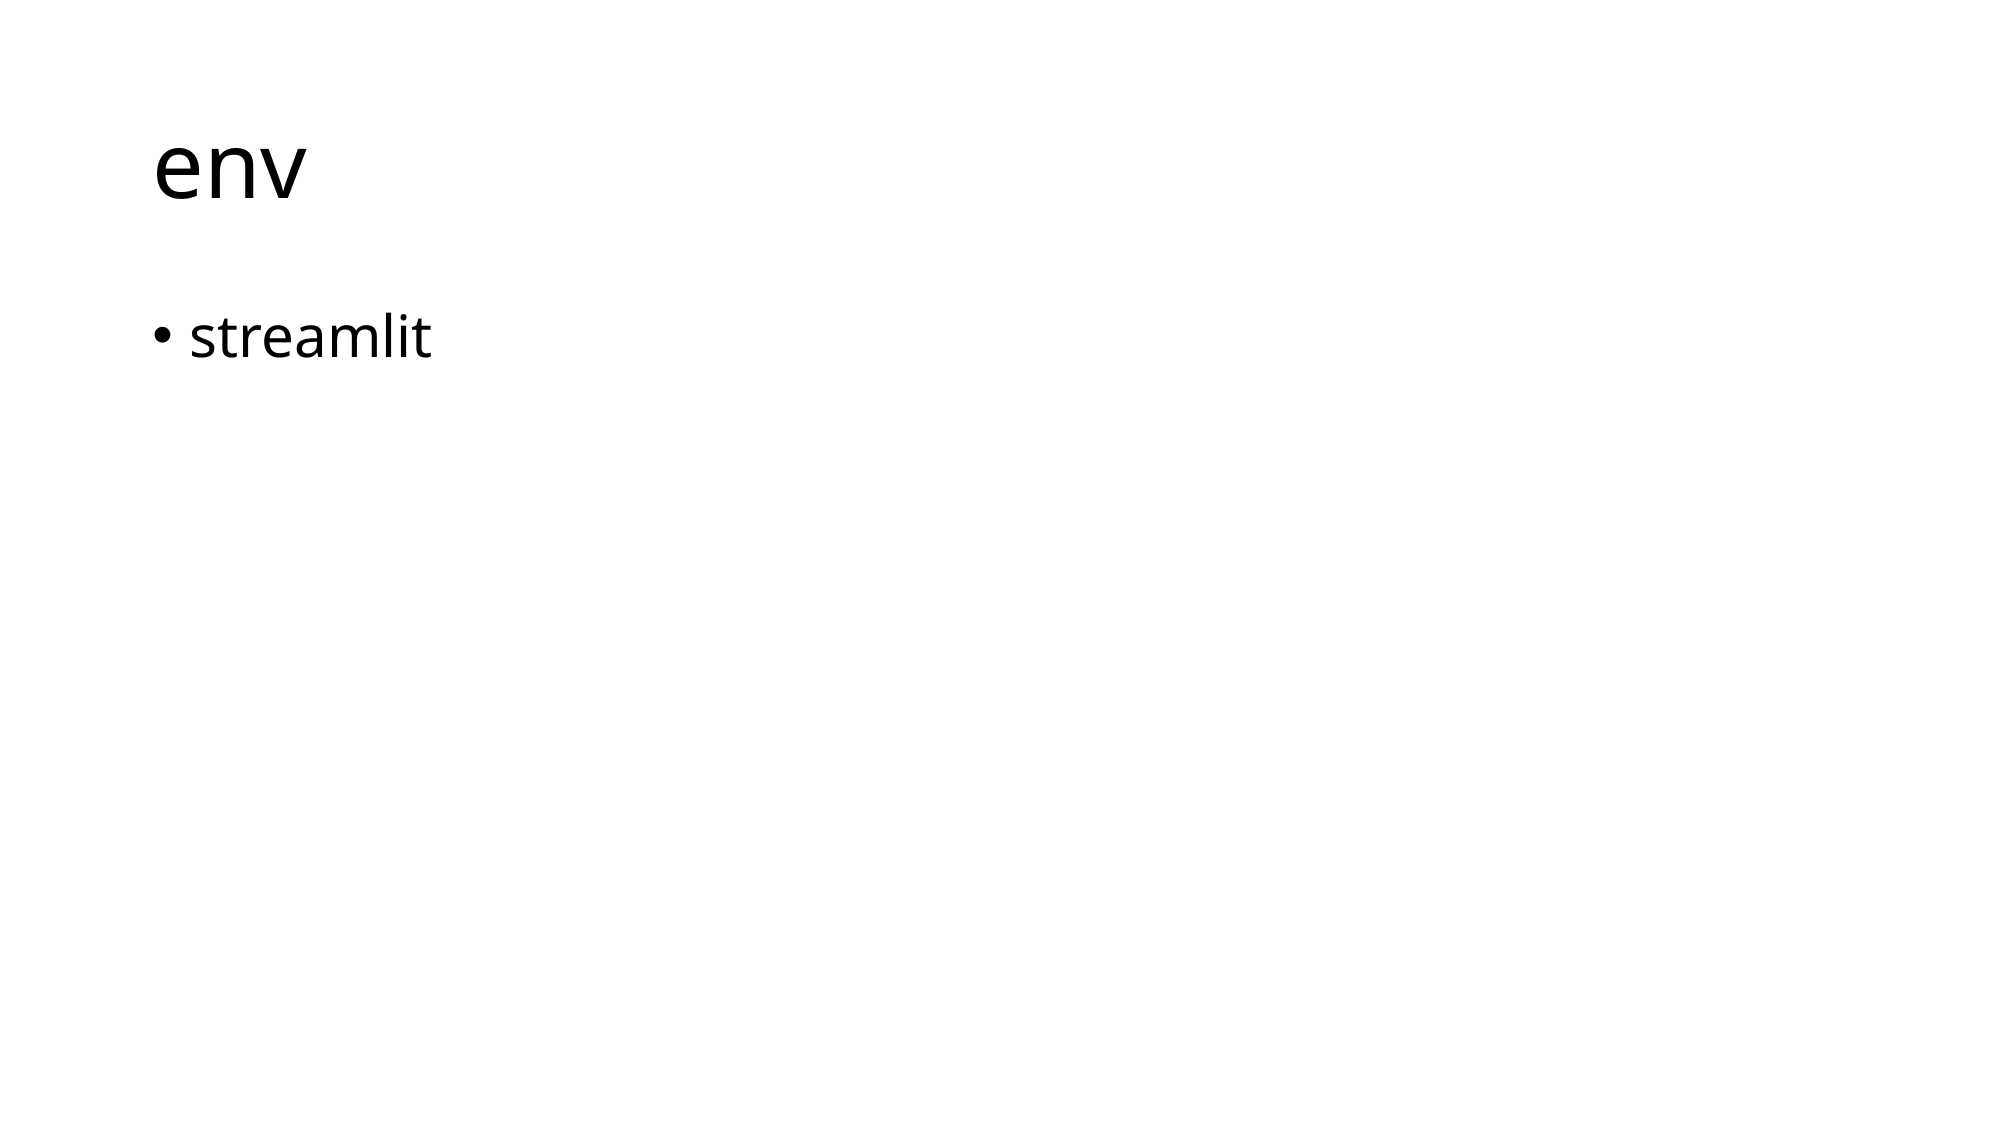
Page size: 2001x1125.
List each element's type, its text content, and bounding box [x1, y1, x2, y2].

list streamlit [137, 299, 1863, 1014]
title env [137, 59, 1863, 278]
